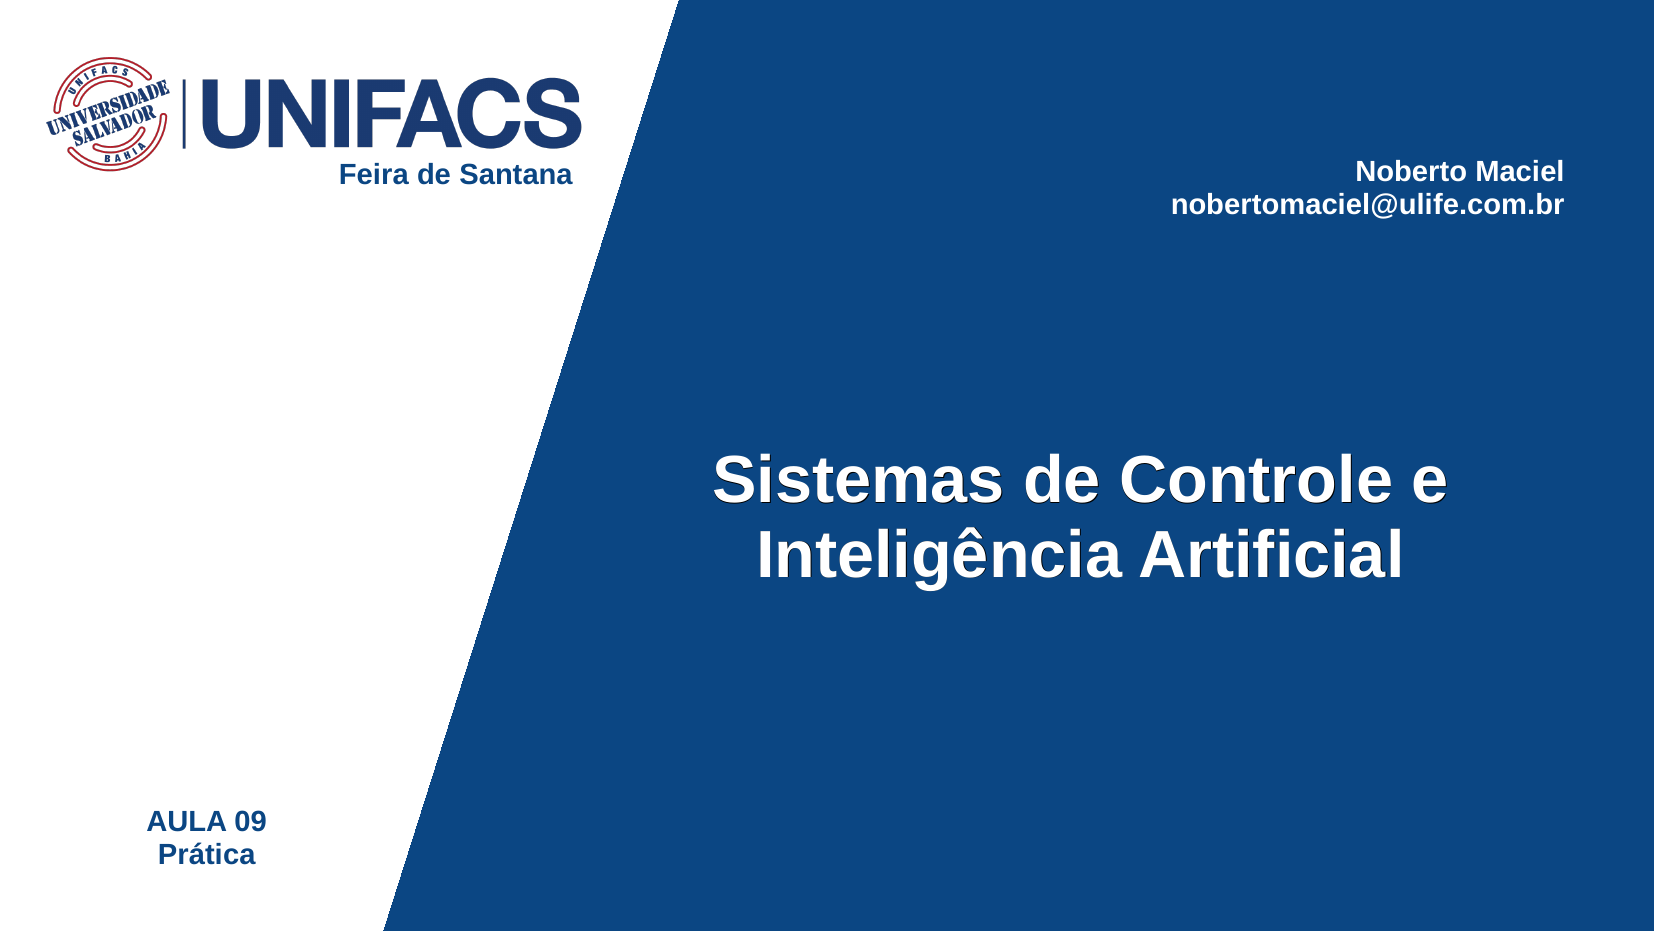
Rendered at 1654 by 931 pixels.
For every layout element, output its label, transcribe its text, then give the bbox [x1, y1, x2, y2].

title AULA 09 Prática [59, 760, 355, 916]
text_box [383, 0, 1654, 931]
picture [29, 29, 621, 207]
subtitle Sistemas de Controle e Inteligência Artificial [590, 236, 1571, 798]
title Feira de Santana [218, 157, 573, 195]
title Noberto Maciel nobertomaciel@ulife.com.br [1033, 110, 1565, 236]
